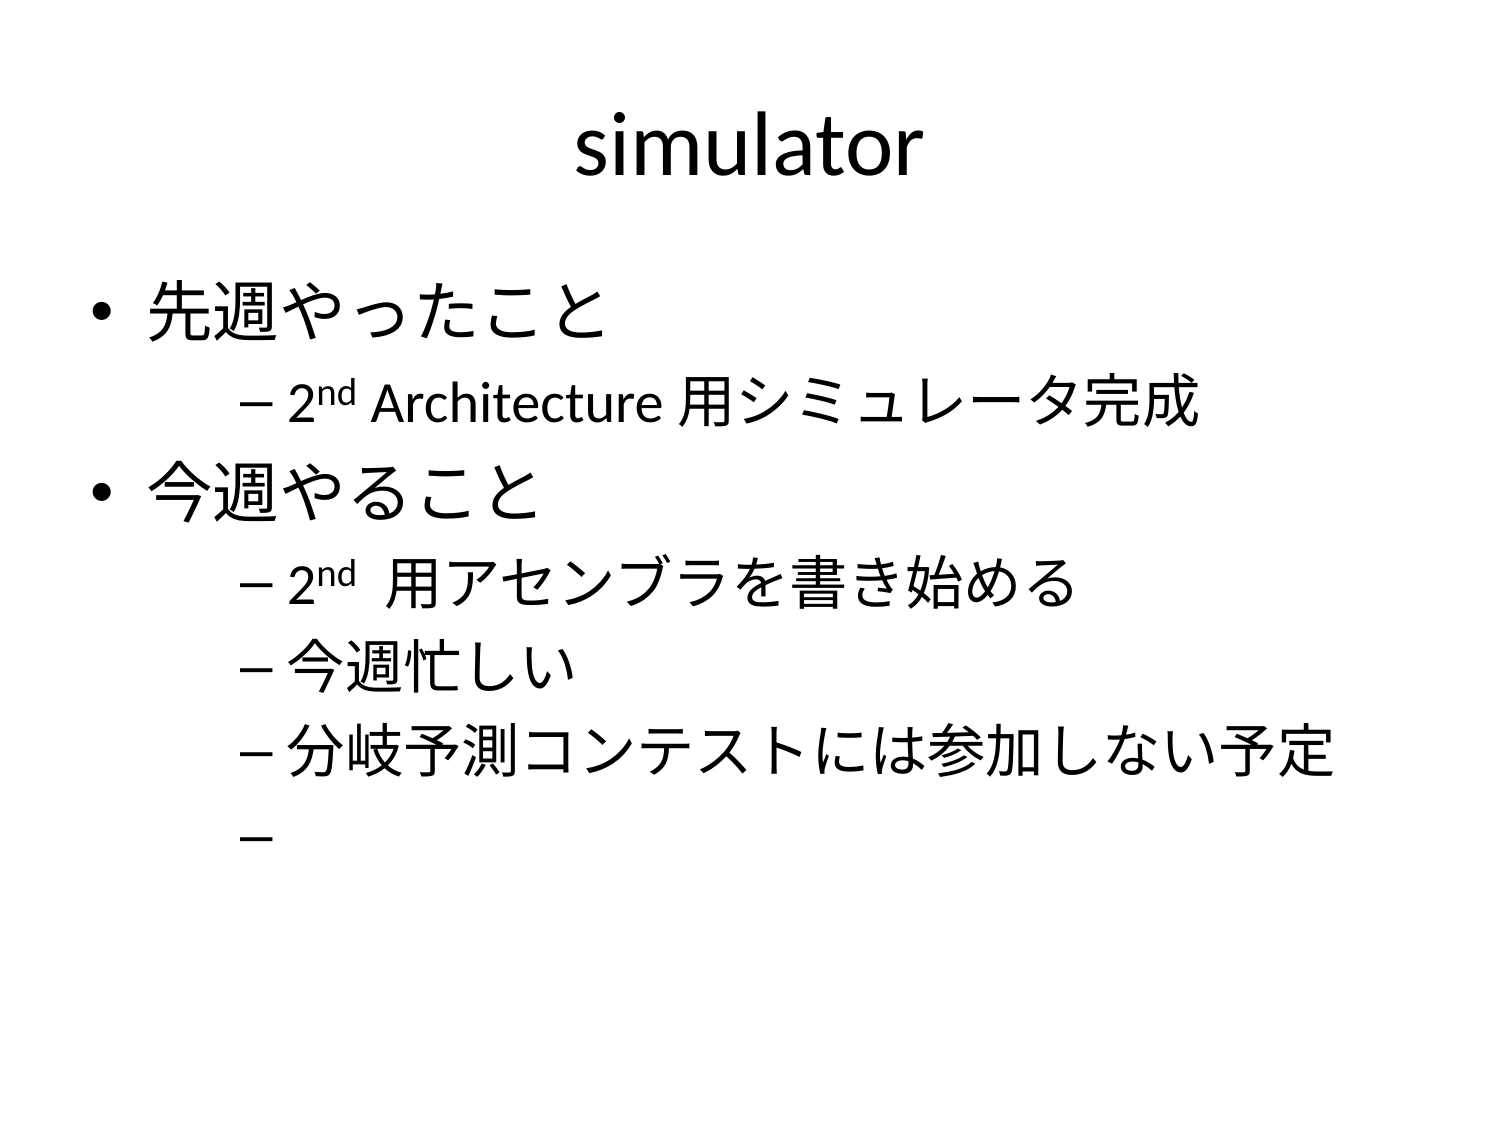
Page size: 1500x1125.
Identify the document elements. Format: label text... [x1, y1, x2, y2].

title simulator [75, 45, 1426, 233]
list 先週やったこと 2nd Architecture用シミュレータ完成 今週やること 2nd 用アセンブラを書き始める 今週忙しい 分岐予測コンテストには参加しない予定 [75, 262, 1426, 1005]
